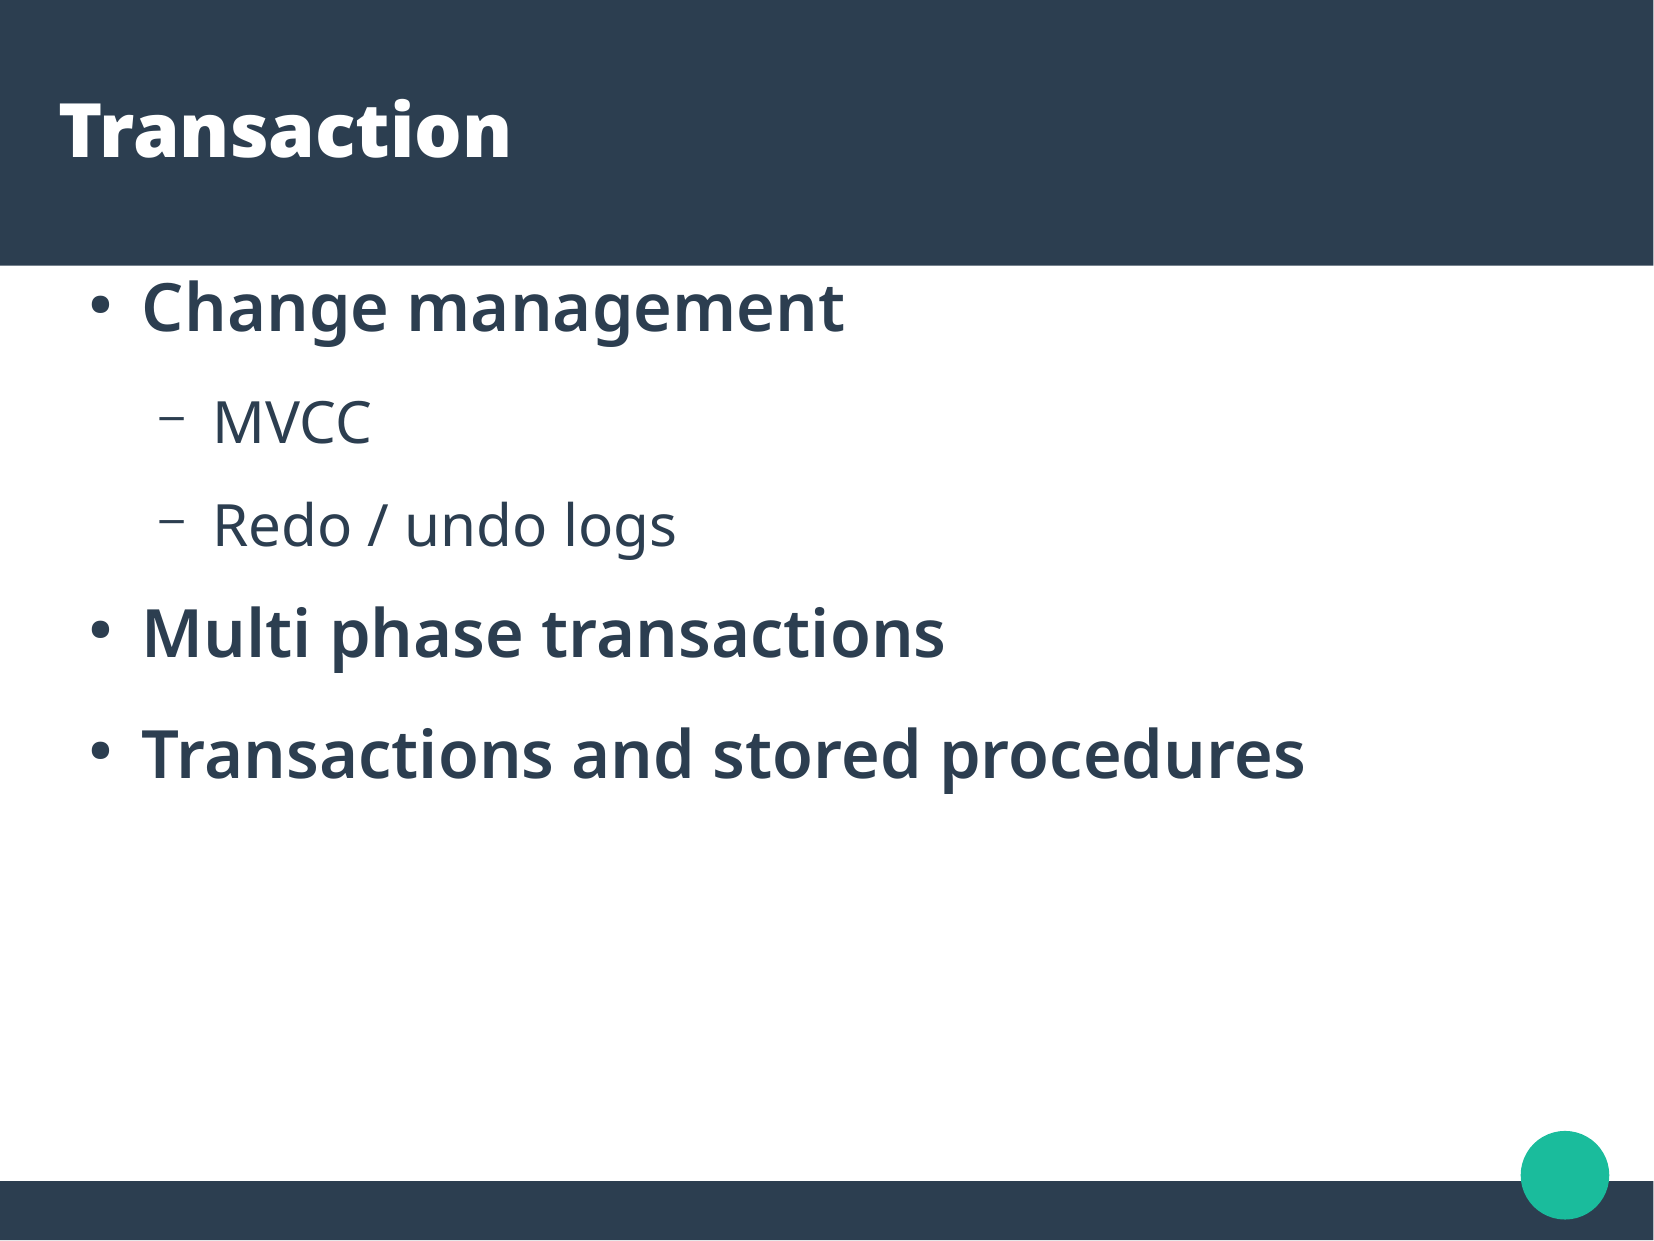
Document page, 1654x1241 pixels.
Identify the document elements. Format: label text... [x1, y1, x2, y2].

title Transaction [59, 49, 1595, 207]
list Change management MVCC Redo / undo logs Multi phase transactions Transactions and stored procedures [70, 260, 1560, 1193]
